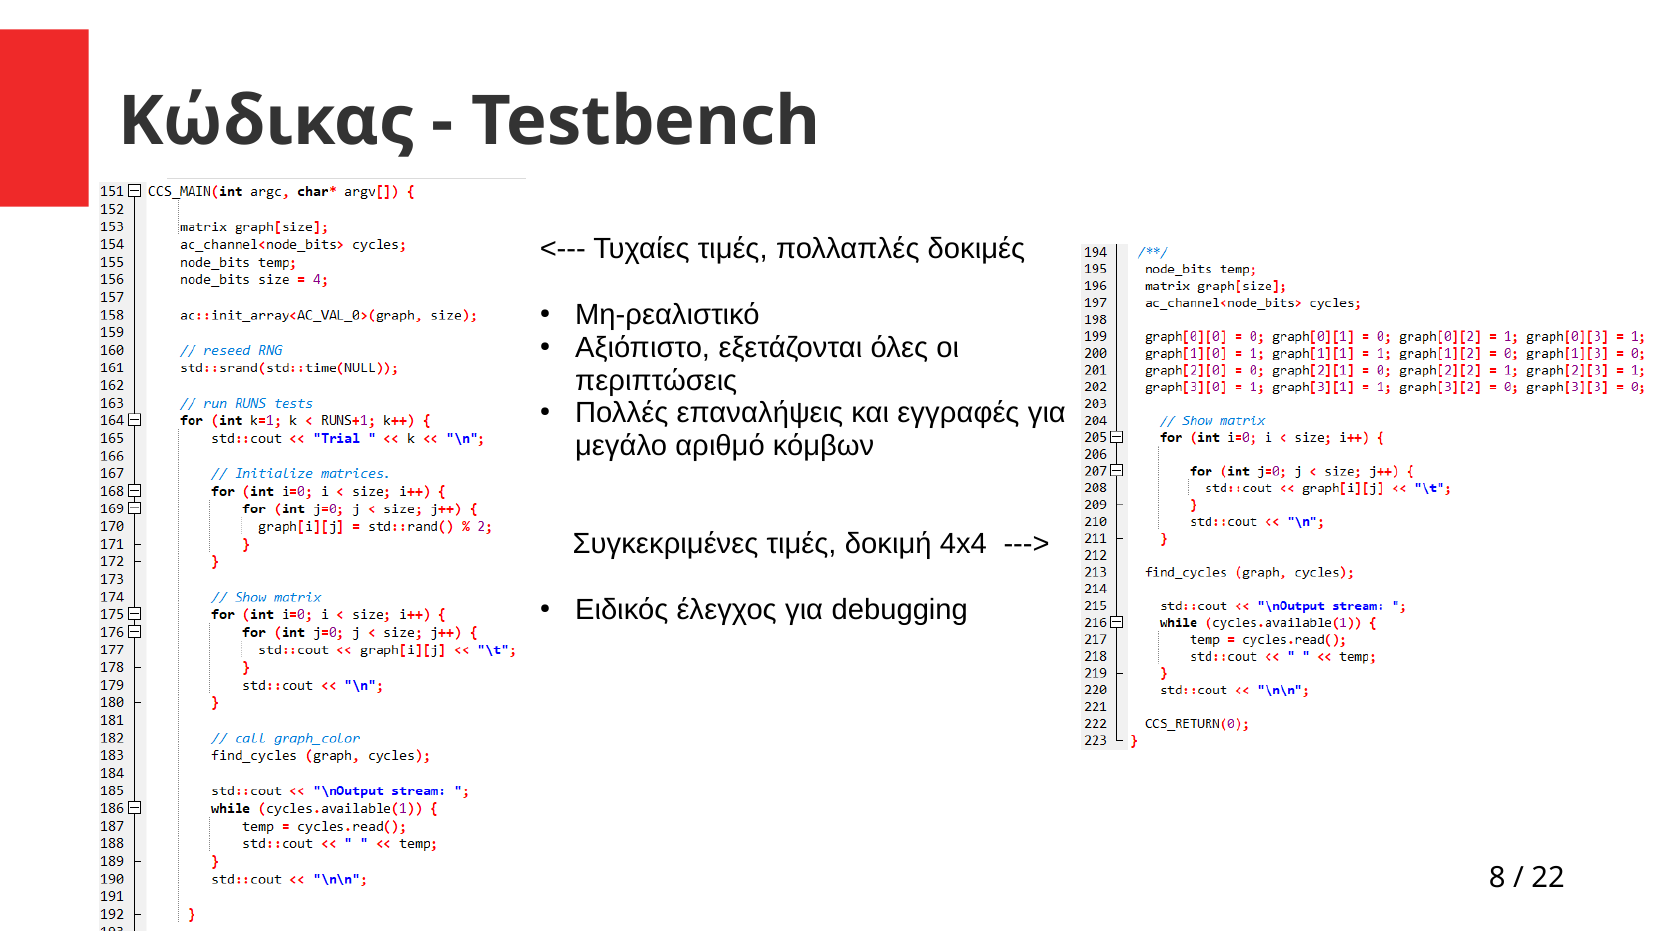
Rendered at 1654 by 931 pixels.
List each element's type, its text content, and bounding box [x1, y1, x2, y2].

picture [99, 178, 526, 931]
picture [1081, 244, 1654, 750]
text_box <--- Τυχαίες τιμές, πολλαπλές δοκιμές Μη-ρεαλιστικό Αξιόπιστο, εξετάζονται όλες οι περιπτώσεις Πολλές επαναλήψεις και εγγραφές για μεγάλο αριθμό κόμβων Συγκεκριμένες τιμές, δοκιμή 4x4 ---> Ειδικός έλεγχος για debugging [525, 224, 1088, 634]
title Κώδικας - Testbench [118, 29, 1595, 207]
